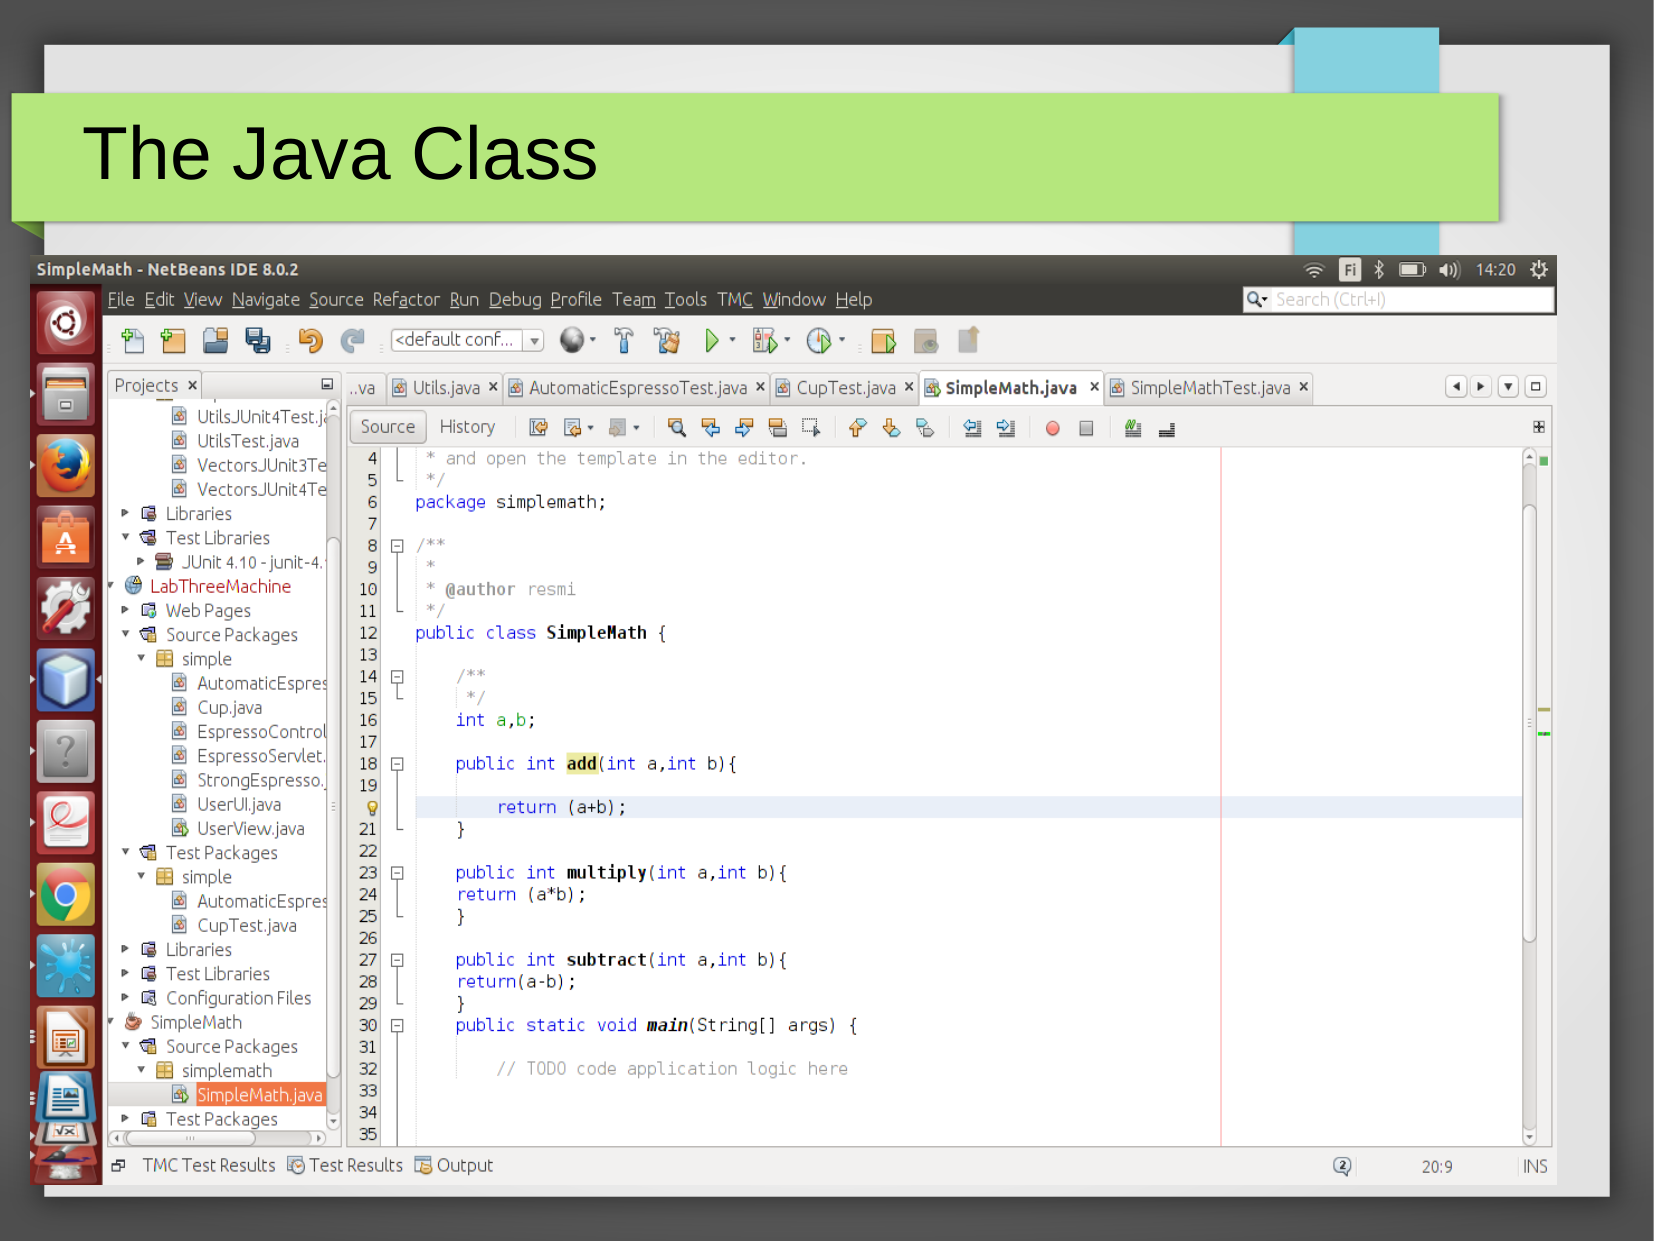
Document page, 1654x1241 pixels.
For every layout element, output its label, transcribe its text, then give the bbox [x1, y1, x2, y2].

picture [0, 0, 1654, 1241]
title The Java Class [82, 94, 1264, 213]
